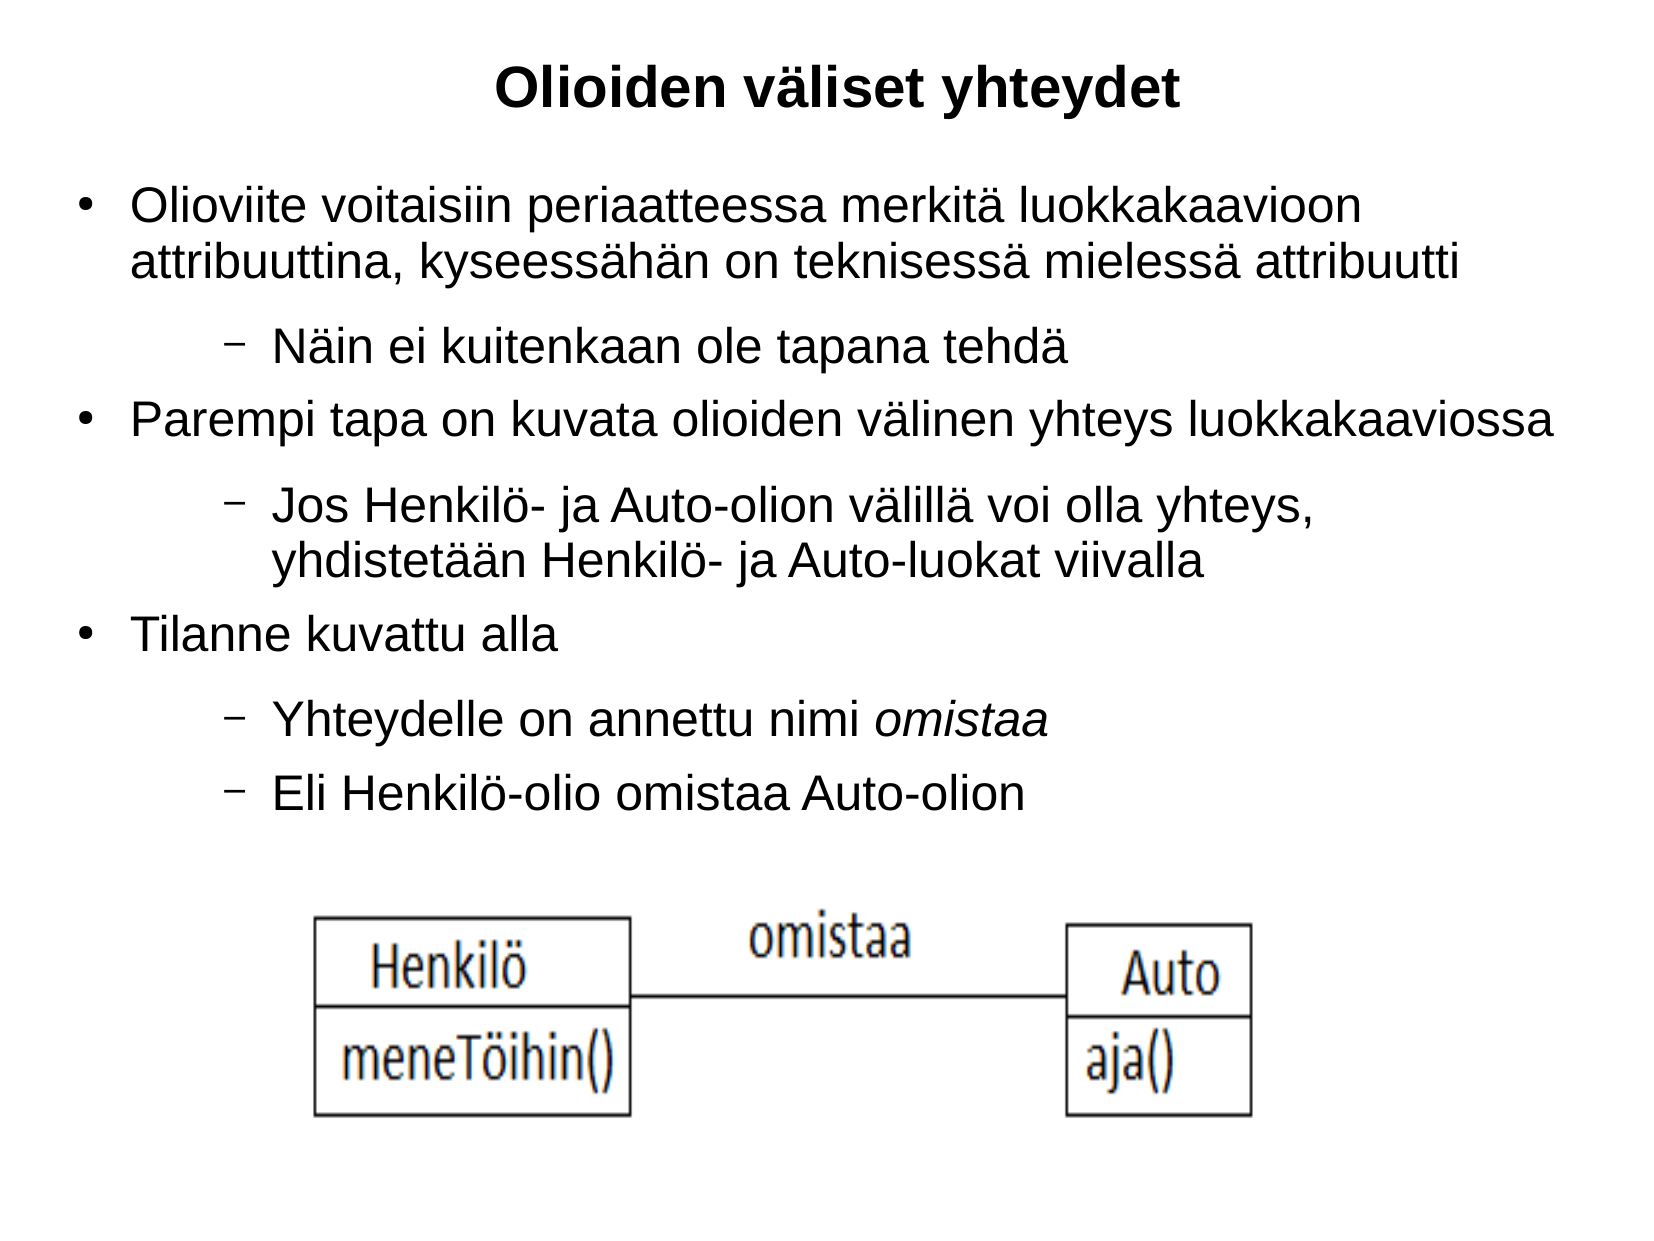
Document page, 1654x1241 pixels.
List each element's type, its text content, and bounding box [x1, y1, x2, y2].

title Olioiden väliset yhteydet [82, 54, 1595, 121]
picture [295, 877, 1270, 1152]
list Olioviite voitaisiin periaatteessa merkitä luokkakaavioon attribuuttina, kyseessähän on teknisessä mielessä attribuutti Näin ei kuitenkaan ole tapana tehdä Parempi tapa on kuvata olioiden välinen yhteys luokkakaaviossa Jos Henkilö- ja Auto-olion välillä voi olla yhteys, yhdistetään Henkilö- ja Auto-luokat viivalla Tilanne kuvattu alla Yhteydelle on annettu nimi omistaa Eli Henkilö-olio omistaa Auto-olion [59, 177, 1571, 1094]
